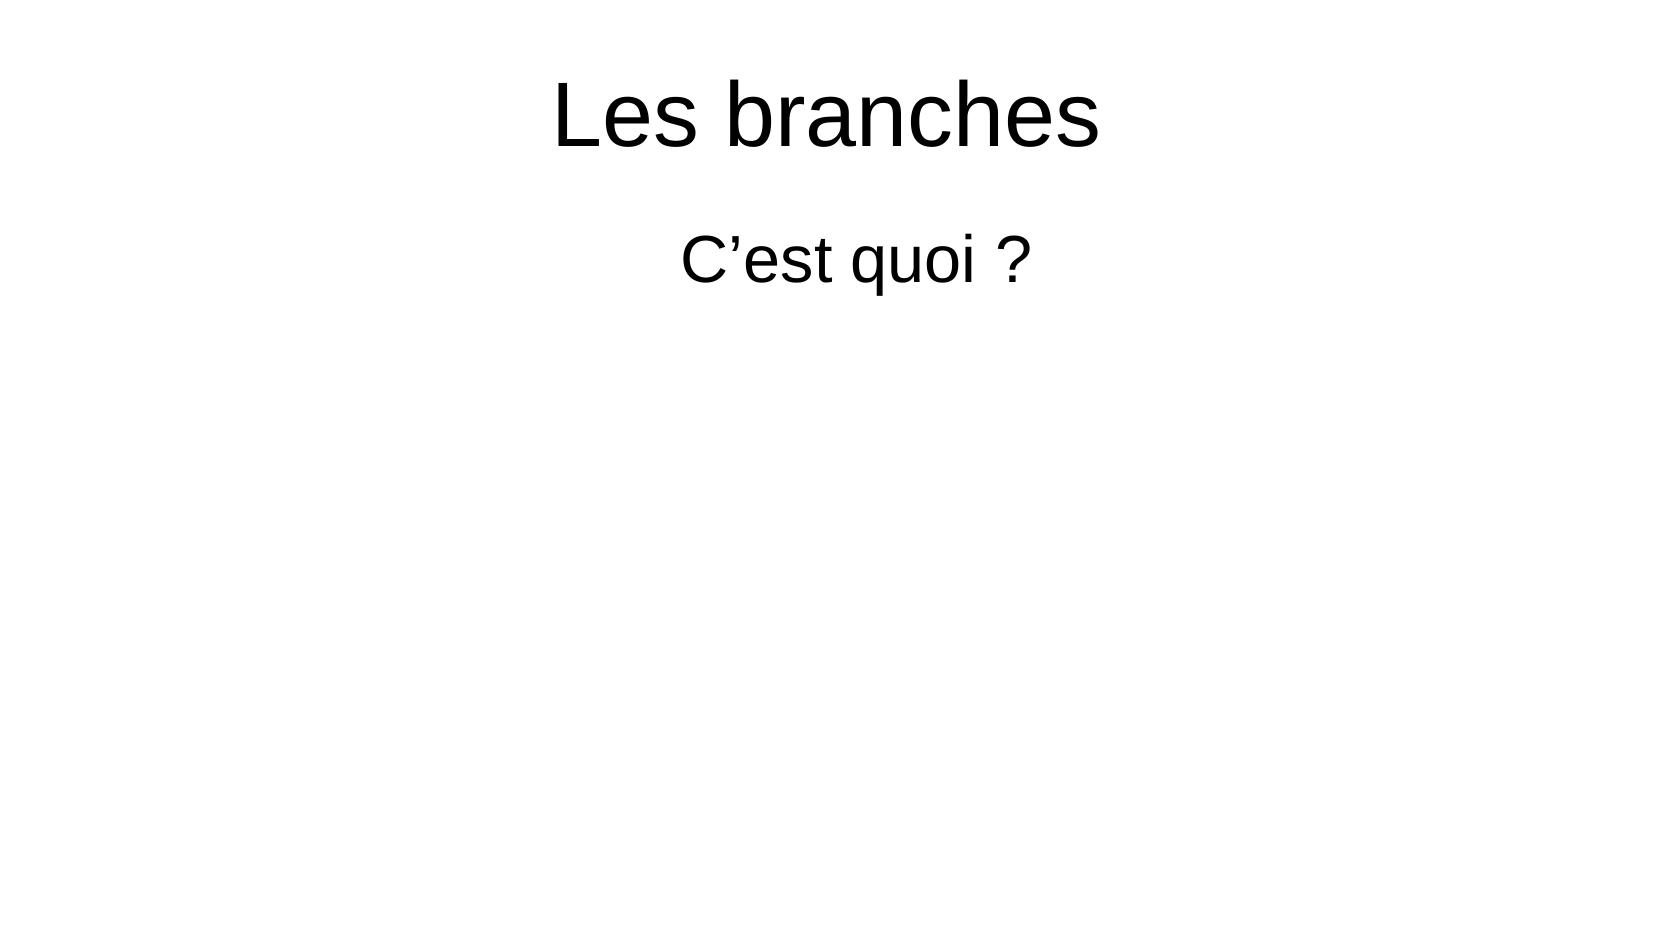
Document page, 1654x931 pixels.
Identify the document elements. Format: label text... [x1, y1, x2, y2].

title C’est quoi ? [112, 182, 1601, 338]
title Les branches [82, 37, 1571, 193]
